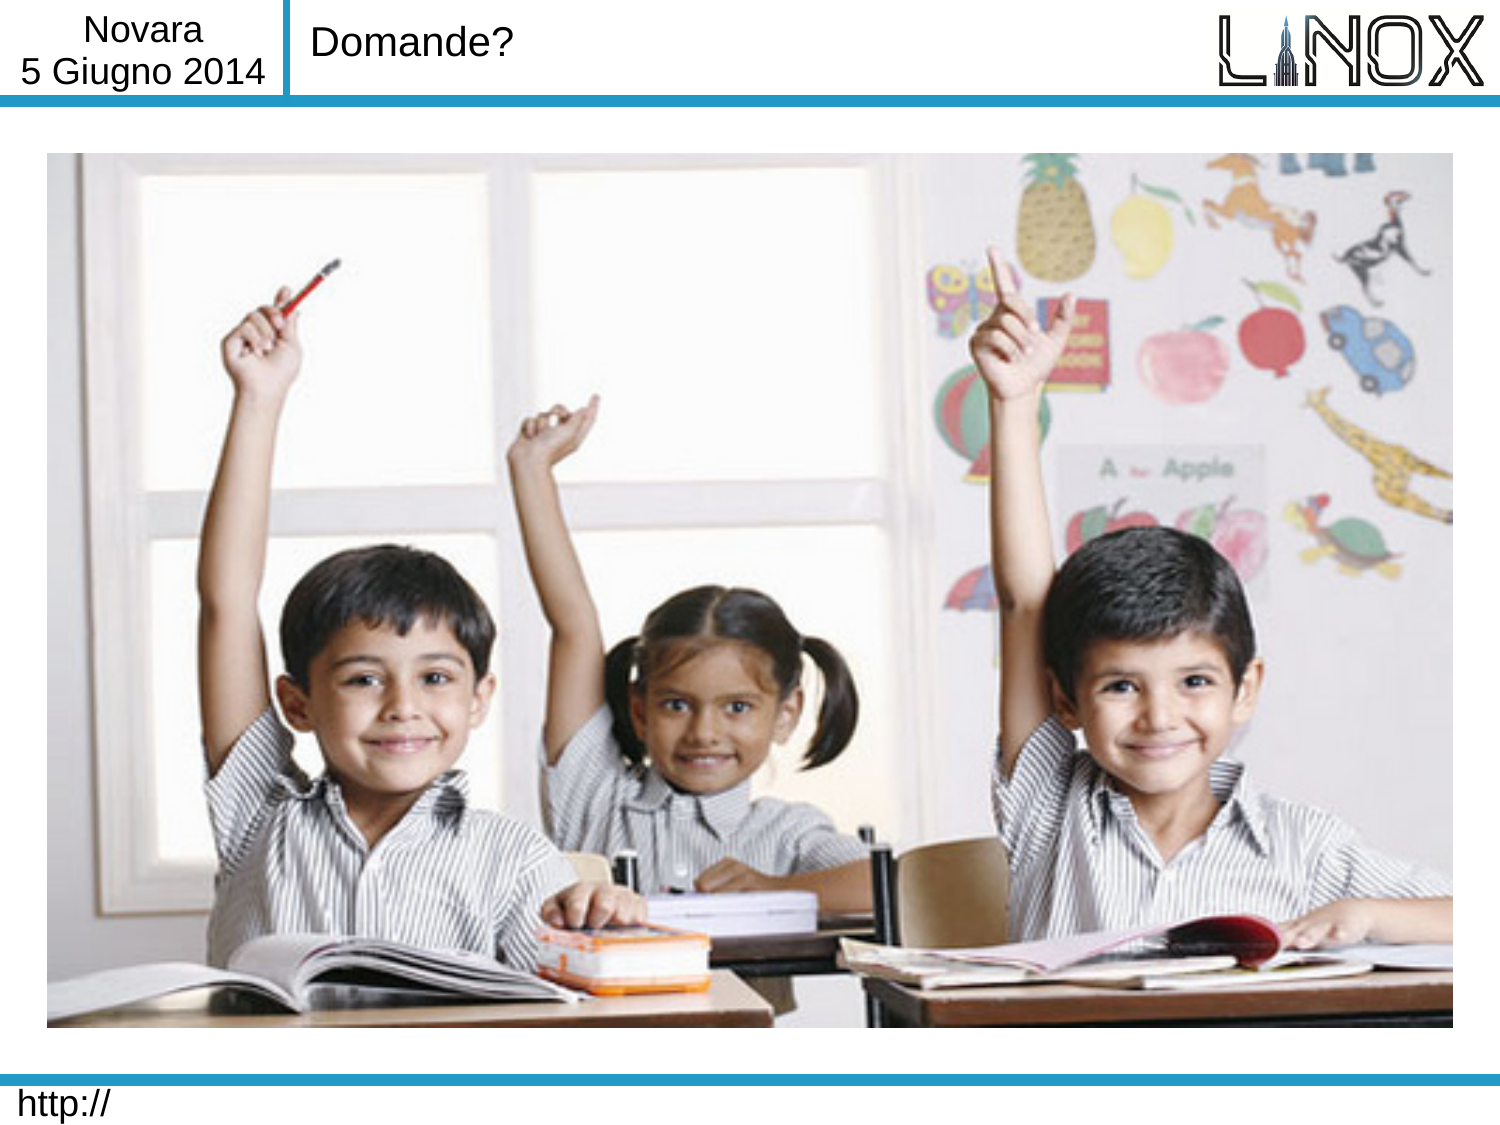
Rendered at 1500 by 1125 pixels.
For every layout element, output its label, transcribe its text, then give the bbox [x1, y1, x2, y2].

list Domande? [295, 11, 1321, 87]
picture [0, 0, 1500, 107]
picture [47, 153, 1453, 1028]
picture [0, 1074, 1500, 1086]
